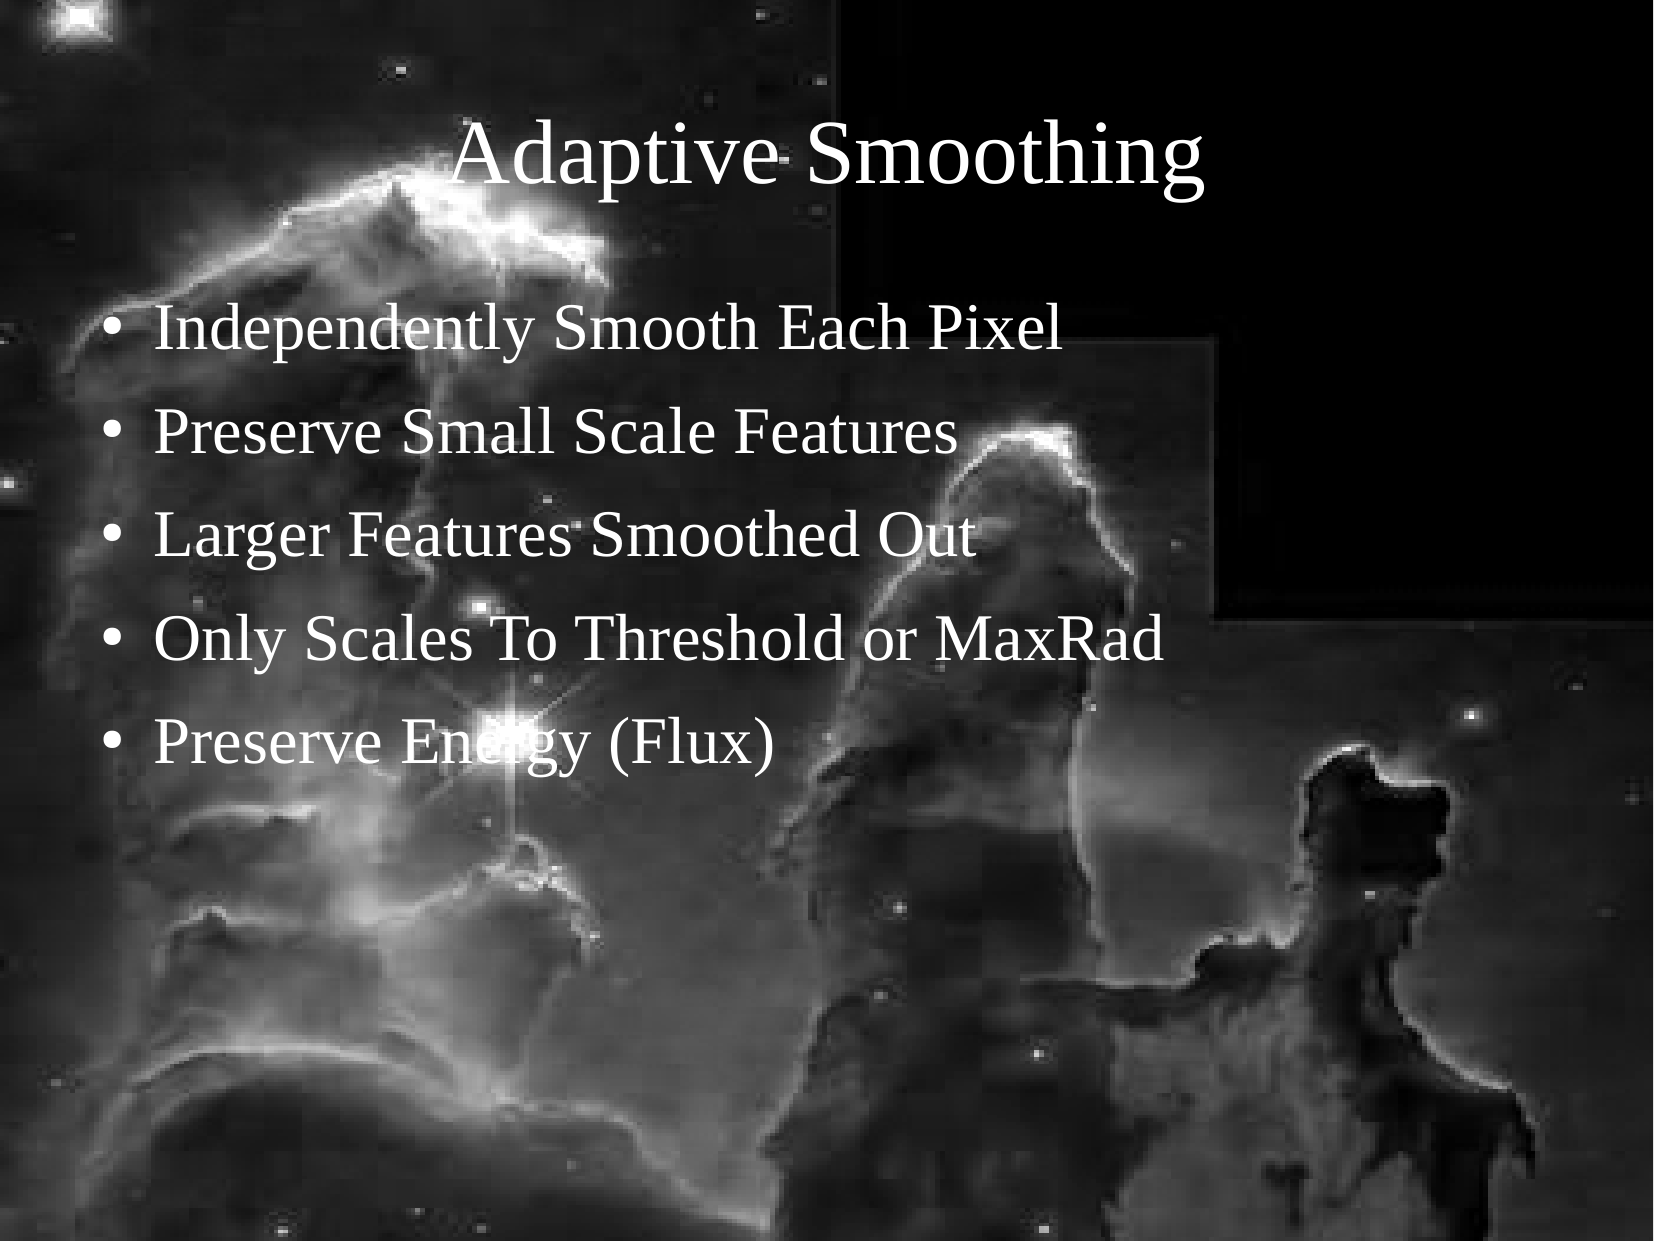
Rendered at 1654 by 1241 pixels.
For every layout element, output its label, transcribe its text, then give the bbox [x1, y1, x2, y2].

list Independently Smooth Each Pixel Preserve Small Scale Features Larger Features Smoothed Out Only Scales To Threshold or MaxRad Preserve Energy (Flux) [82, 290, 1571, 1109]
title Adaptive Smoothing [82, 49, 1571, 257]
picture [0, 0, 1654, 1241]
